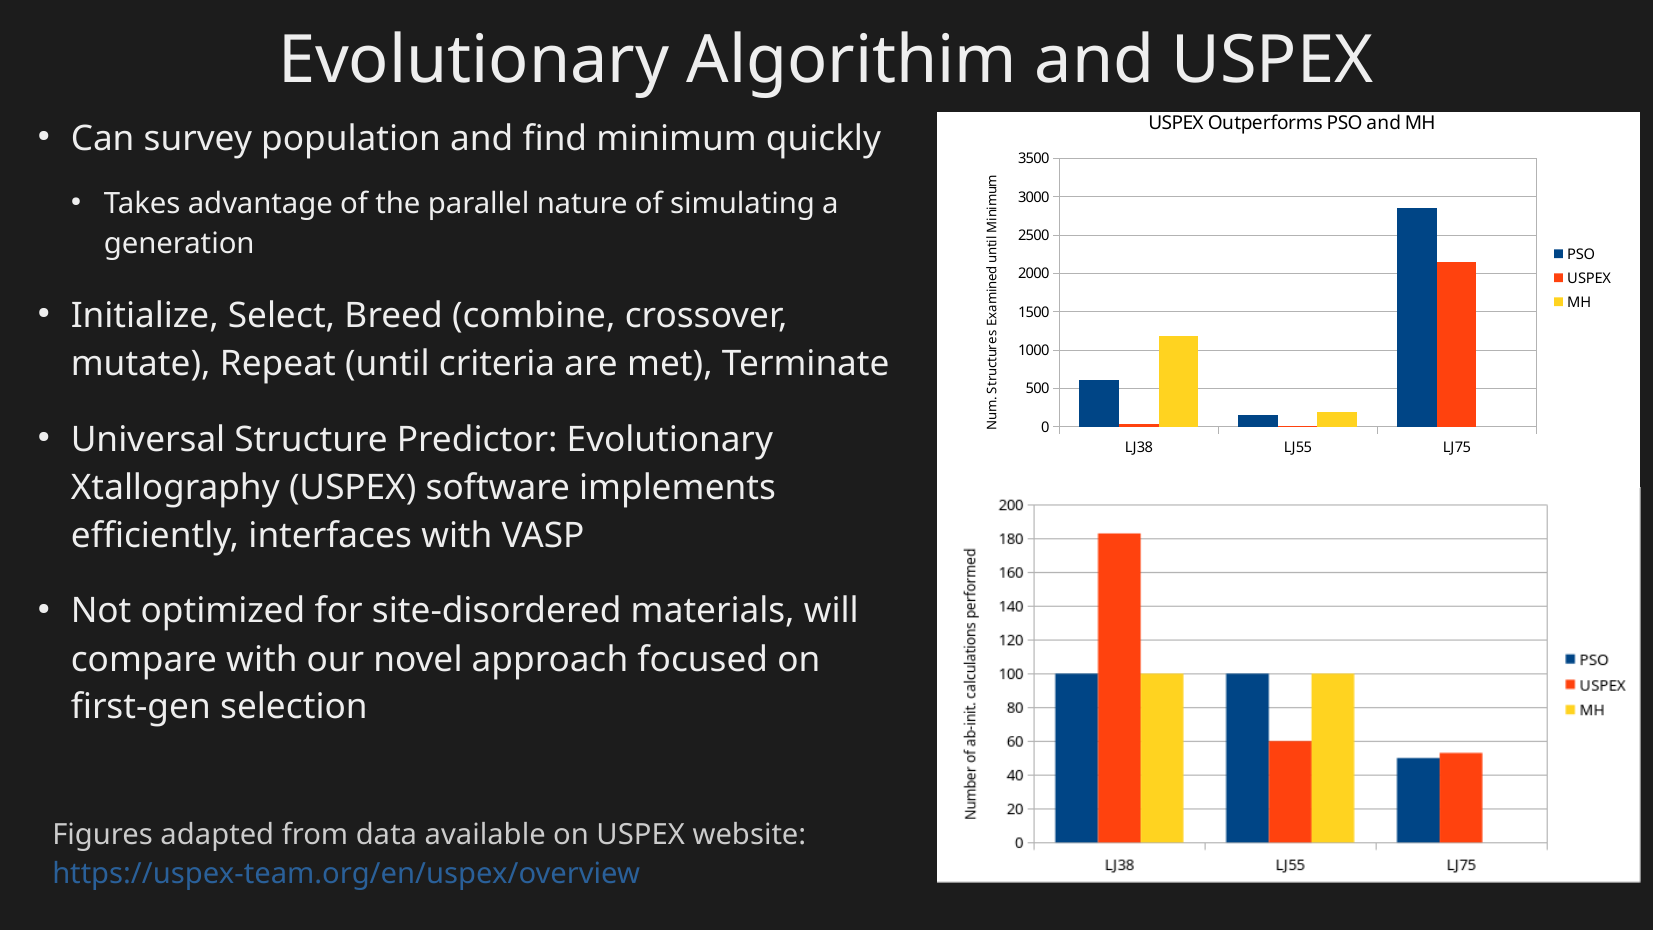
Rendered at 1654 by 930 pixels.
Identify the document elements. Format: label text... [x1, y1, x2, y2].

list Can survey population and find minimum quickly Takes advantage of the parallel nature of simulating a generation Initialize, Select, Breed (combine, crossover, mutate), Repeat (until criteria are met), Terminate Universal Structure Predictor: Evolutionary Xtallography (USPEX) software implements efficiently, interfaces with VASP Not optimized for site-disordered materials, will compare with our novel approach focused on first-gen selection [37, 112, 900, 788]
text_box Figures adapted from data available on USPEX website: https://uspex-team.org/en/uspex/overview [37, 805, 900, 900]
title Evolutionary Algorithim and USPEX [82, 0, 1571, 113]
picture [937, 112, 1641, 884]
